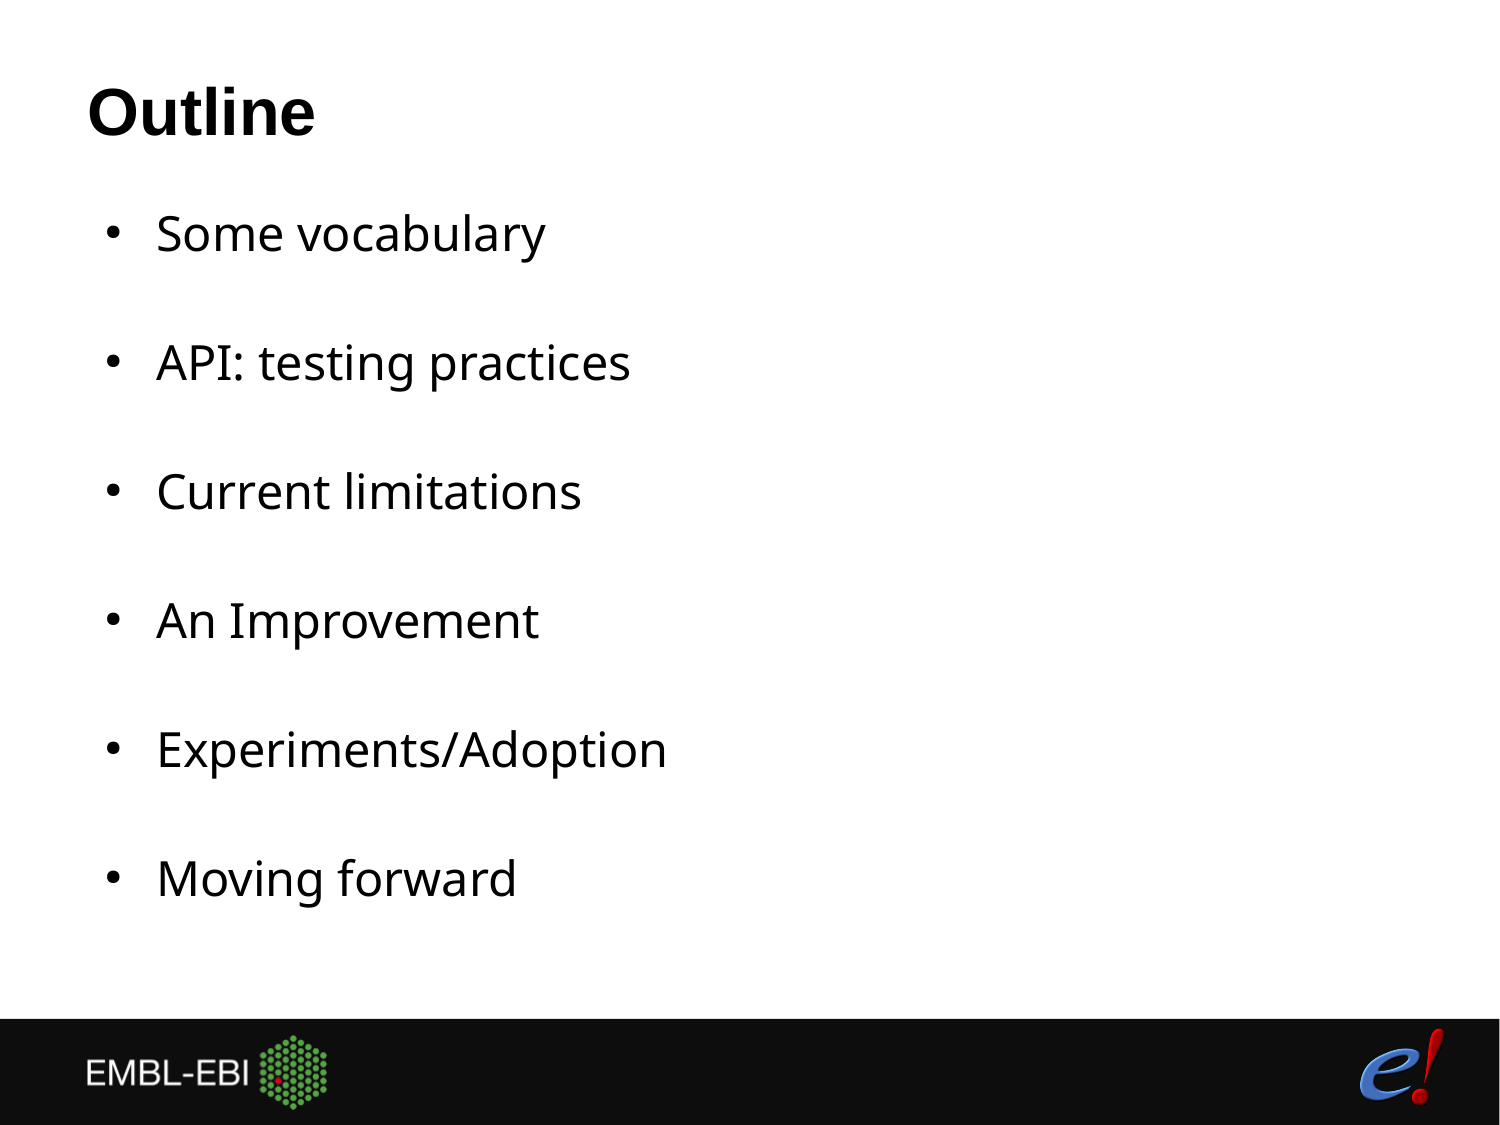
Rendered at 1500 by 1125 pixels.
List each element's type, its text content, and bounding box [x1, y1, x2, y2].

picture [1357, 1026, 1448, 1112]
list Some vocabulary API: testing practices Current limitations An Improvement Experiments/Adoption Moving forward [87, 200, 1425, 914]
title Outline [87, 50, 1425, 175]
picture [87, 1035, 327, 1110]
